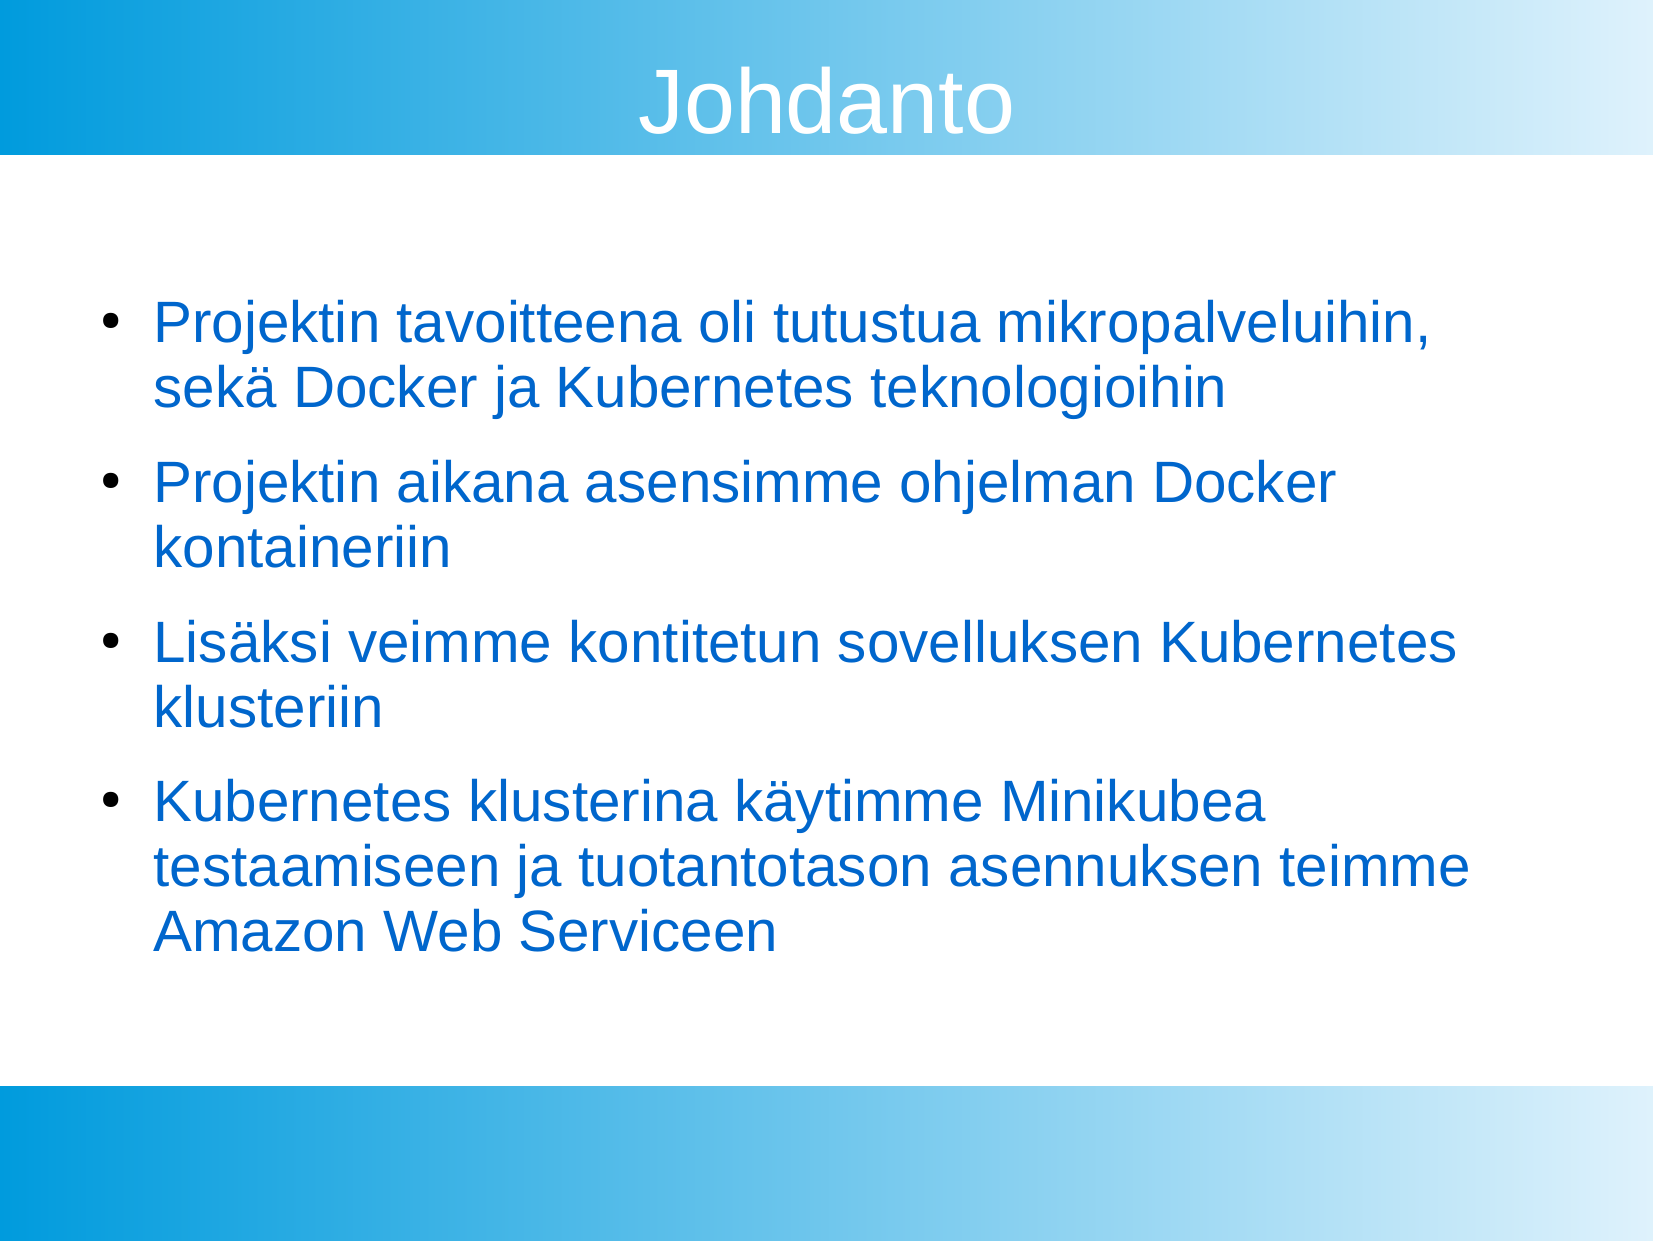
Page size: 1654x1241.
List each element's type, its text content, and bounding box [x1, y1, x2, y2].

list Projektin tavoitteena oli tutustua mikropalveluihin, sekä Docker ja Kubernetes teknologioihin Projektin aikana asensimme ohjelman Docker kontaineriin Lisäksi veimme kontitetun sovelluksen Kubernetes klusteriin Kubernetes klusterina käytimme Minikubea testaamiseen ja tuotantotason asennuksen teimme Amazon Web Serviceen [82, 290, 1571, 1010]
title Johdanto [82, 49, 1571, 155]
